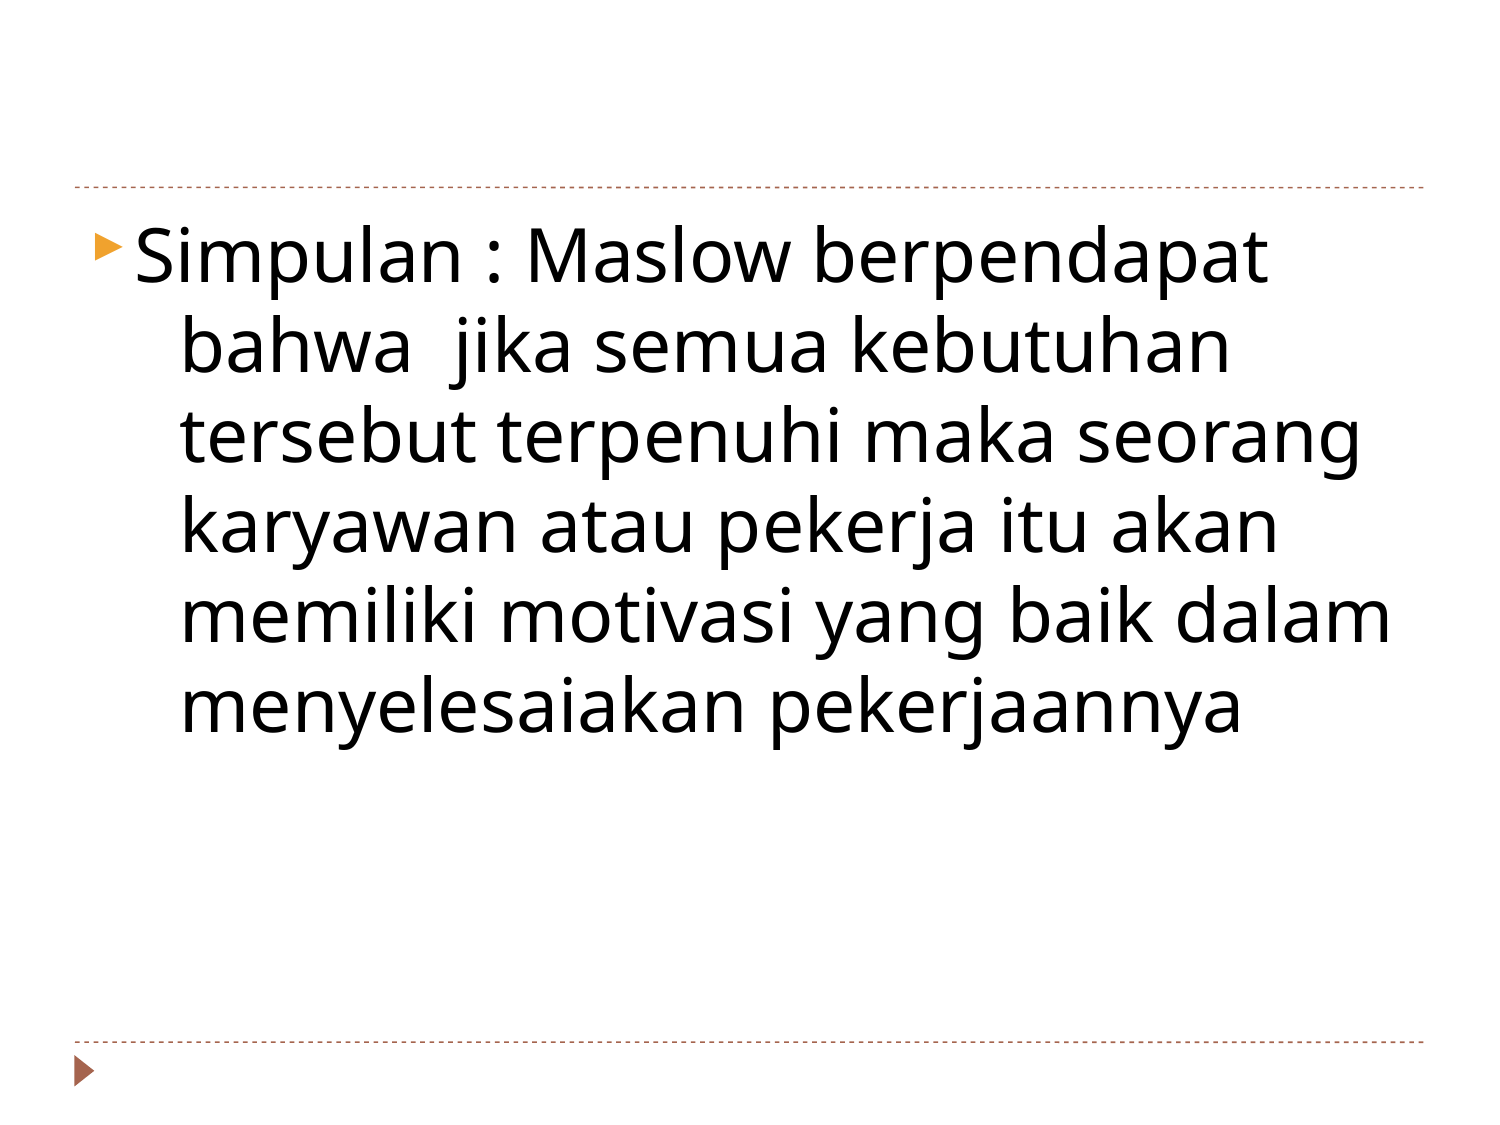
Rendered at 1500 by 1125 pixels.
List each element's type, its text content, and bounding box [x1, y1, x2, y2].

list Simpulan : Maslow berpendapat bahwa jika semua kebutuhan tersebut terpenuhi maka seorang karyawan atau pekerja itu akan memiliki motivasi yang baik dalam menyelesaiakan pekerjaannya [75, 200, 1426, 1010]
